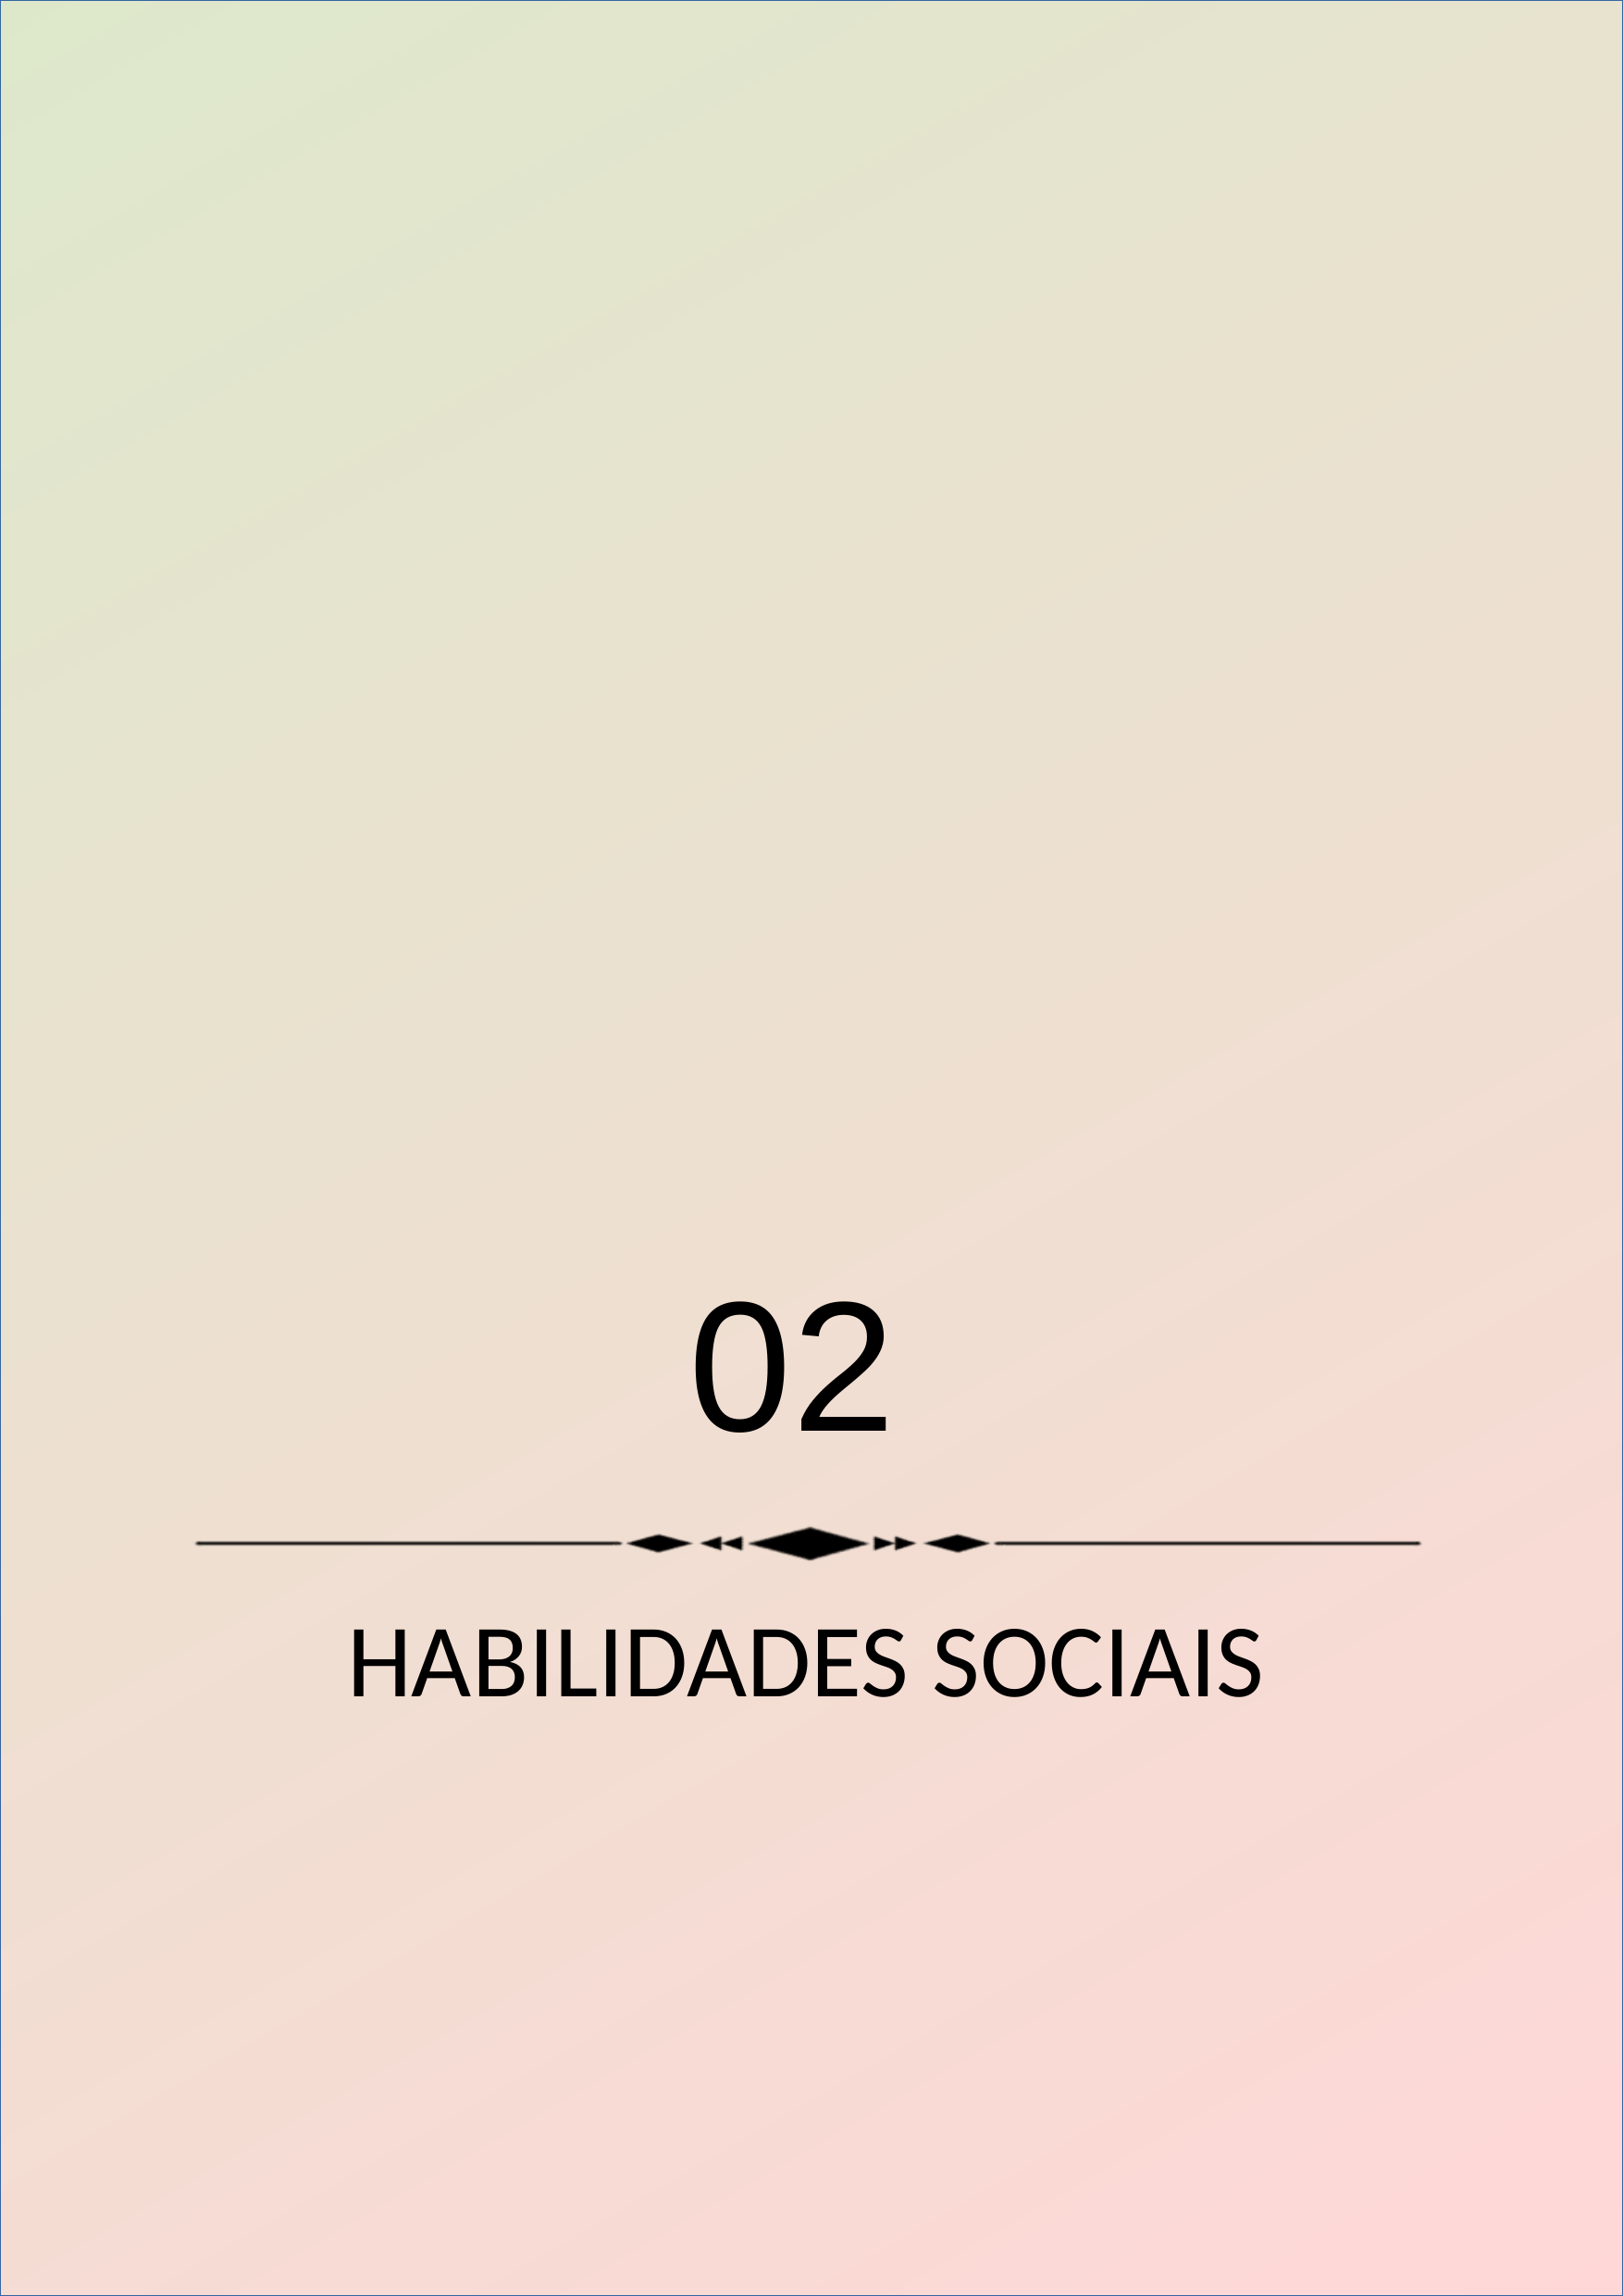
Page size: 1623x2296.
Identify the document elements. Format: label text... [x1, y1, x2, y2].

picture [164, 1283, 1472, 1804]
text_box Habilidades Sociais [191, 1612, 1421, 1731]
text_box [0, 0, 1623, 2296]
text_box 02 [437, 1257, 1148, 1478]
